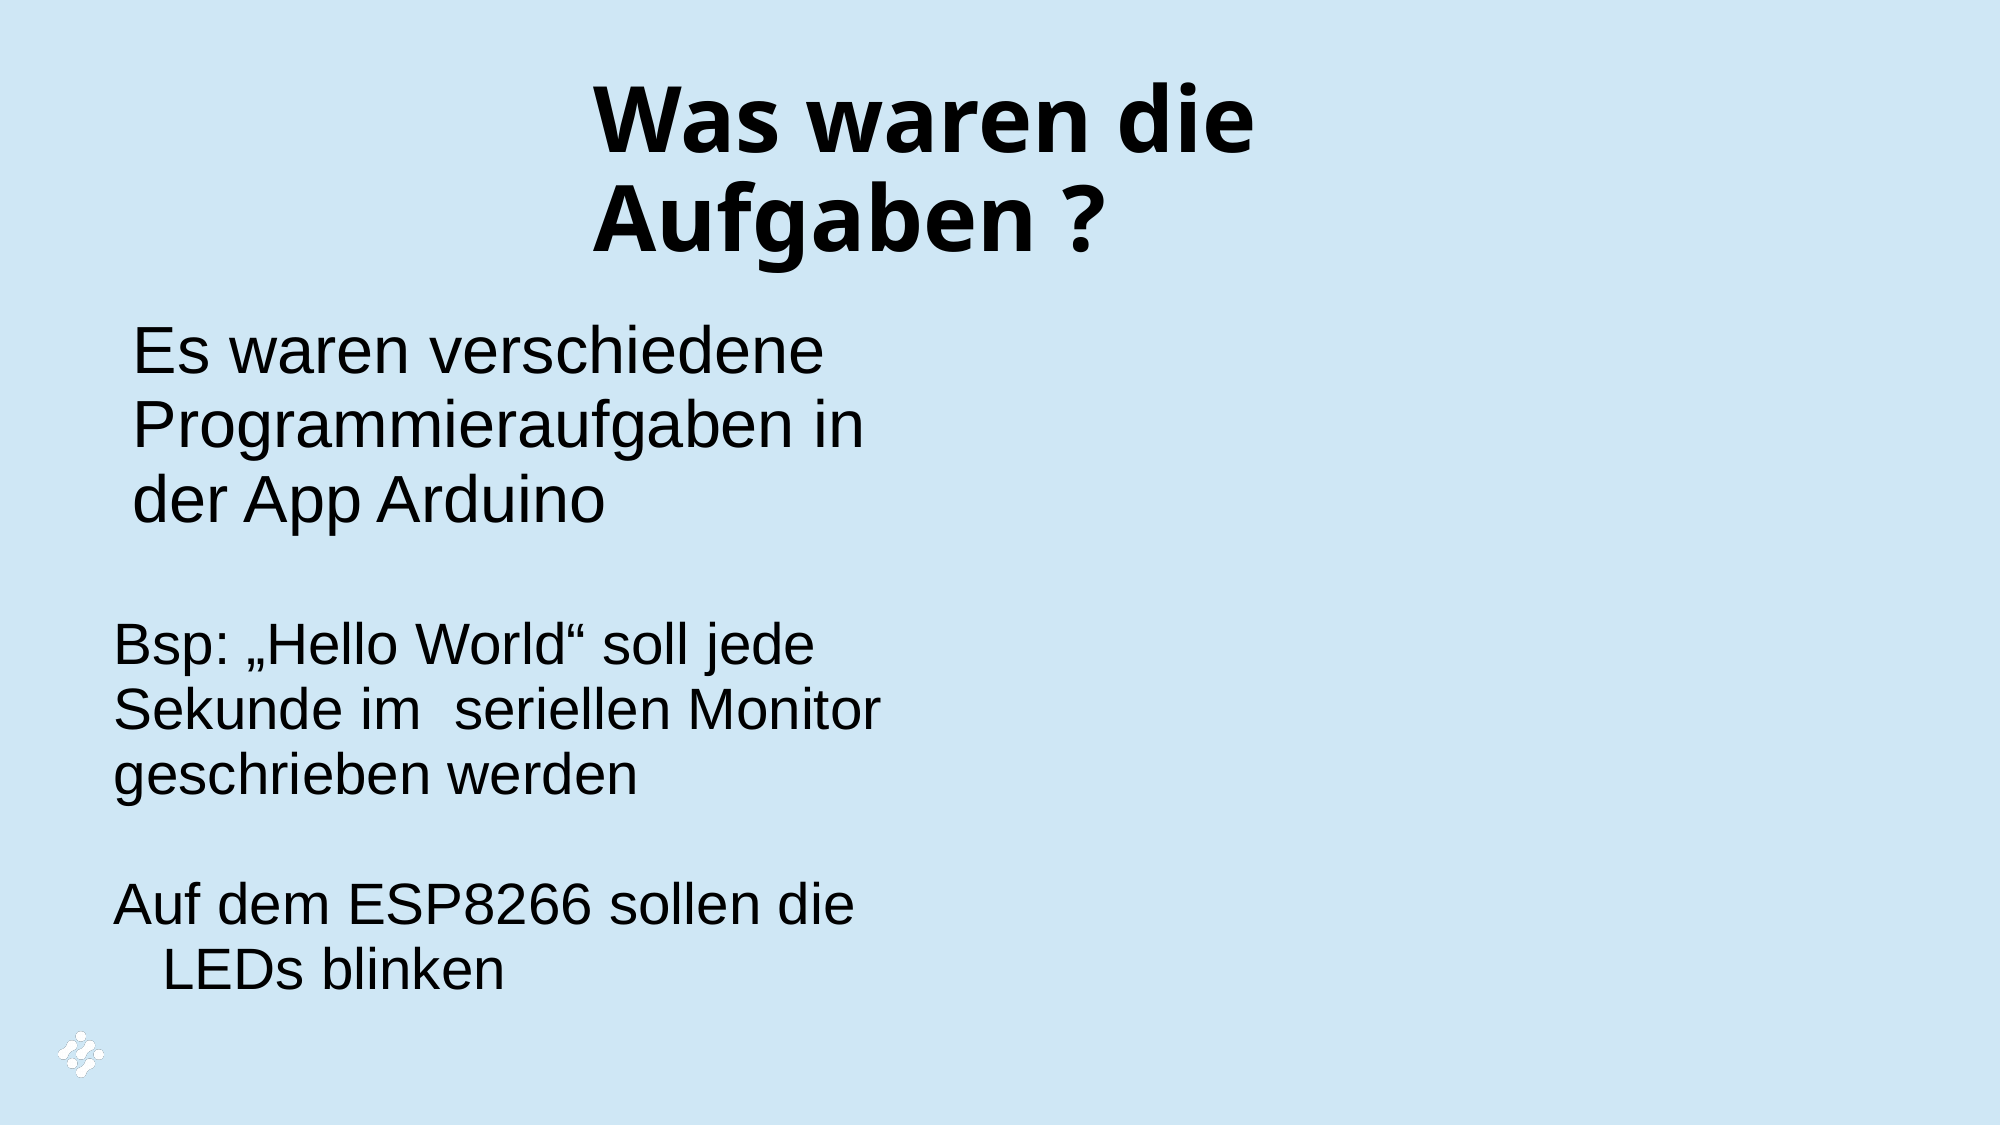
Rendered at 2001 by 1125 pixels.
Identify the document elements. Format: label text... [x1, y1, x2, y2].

picture [54, 1013, 82, 1090]
title Was waren die Aufgaben ? [543, 66, 1441, 284]
text_box Es waren verschiedene Programmieraufgaben in der App Arduino Bsp: „Hello World“ soll jede Sekunde im seriellen Monitor geschrieben werden Auf dem ESP8266 sollen die LEDs blinken [82, 305, 945, 1125]
